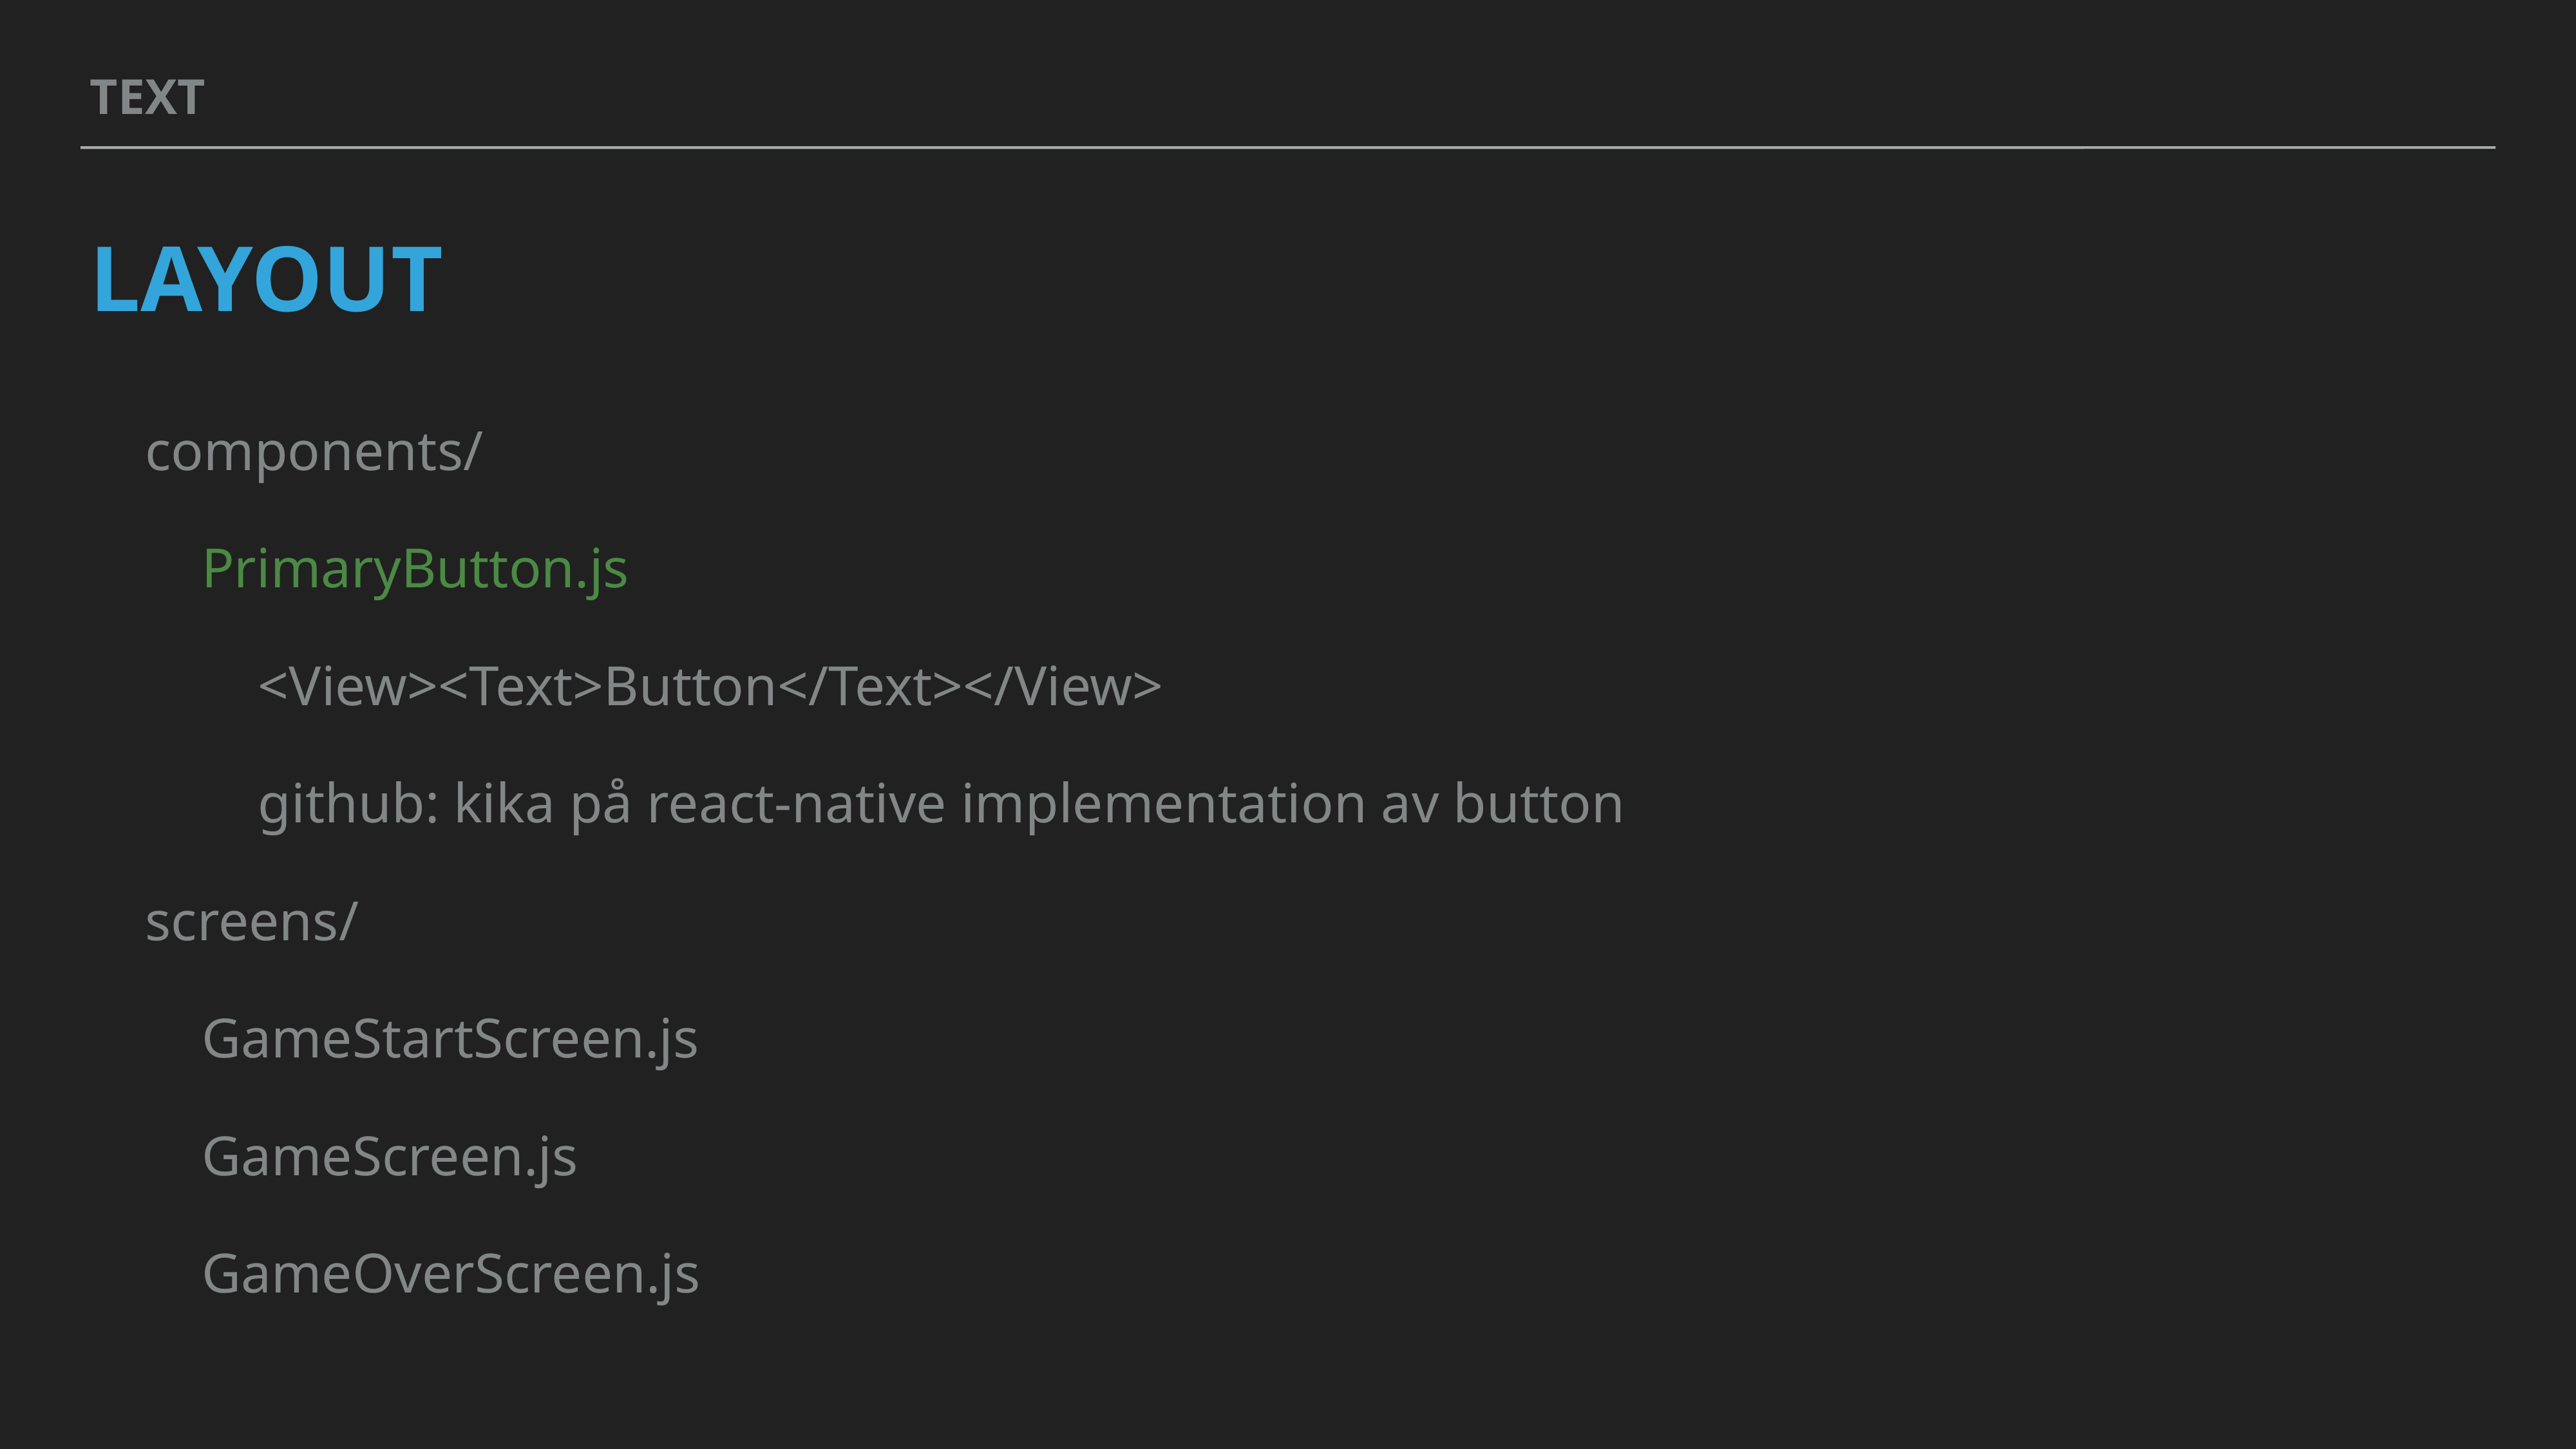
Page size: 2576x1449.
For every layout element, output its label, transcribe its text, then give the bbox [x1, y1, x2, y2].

text_box Layout [80, 228, 2496, 336]
text_box components/ PrimaryButton.js <View><Text>Button</Text></View> github: kika på react-native implementation av button screens/ GameStartScreen.js GameScreen.js GameOverScreen.js [80, 408, 2496, 1315]
